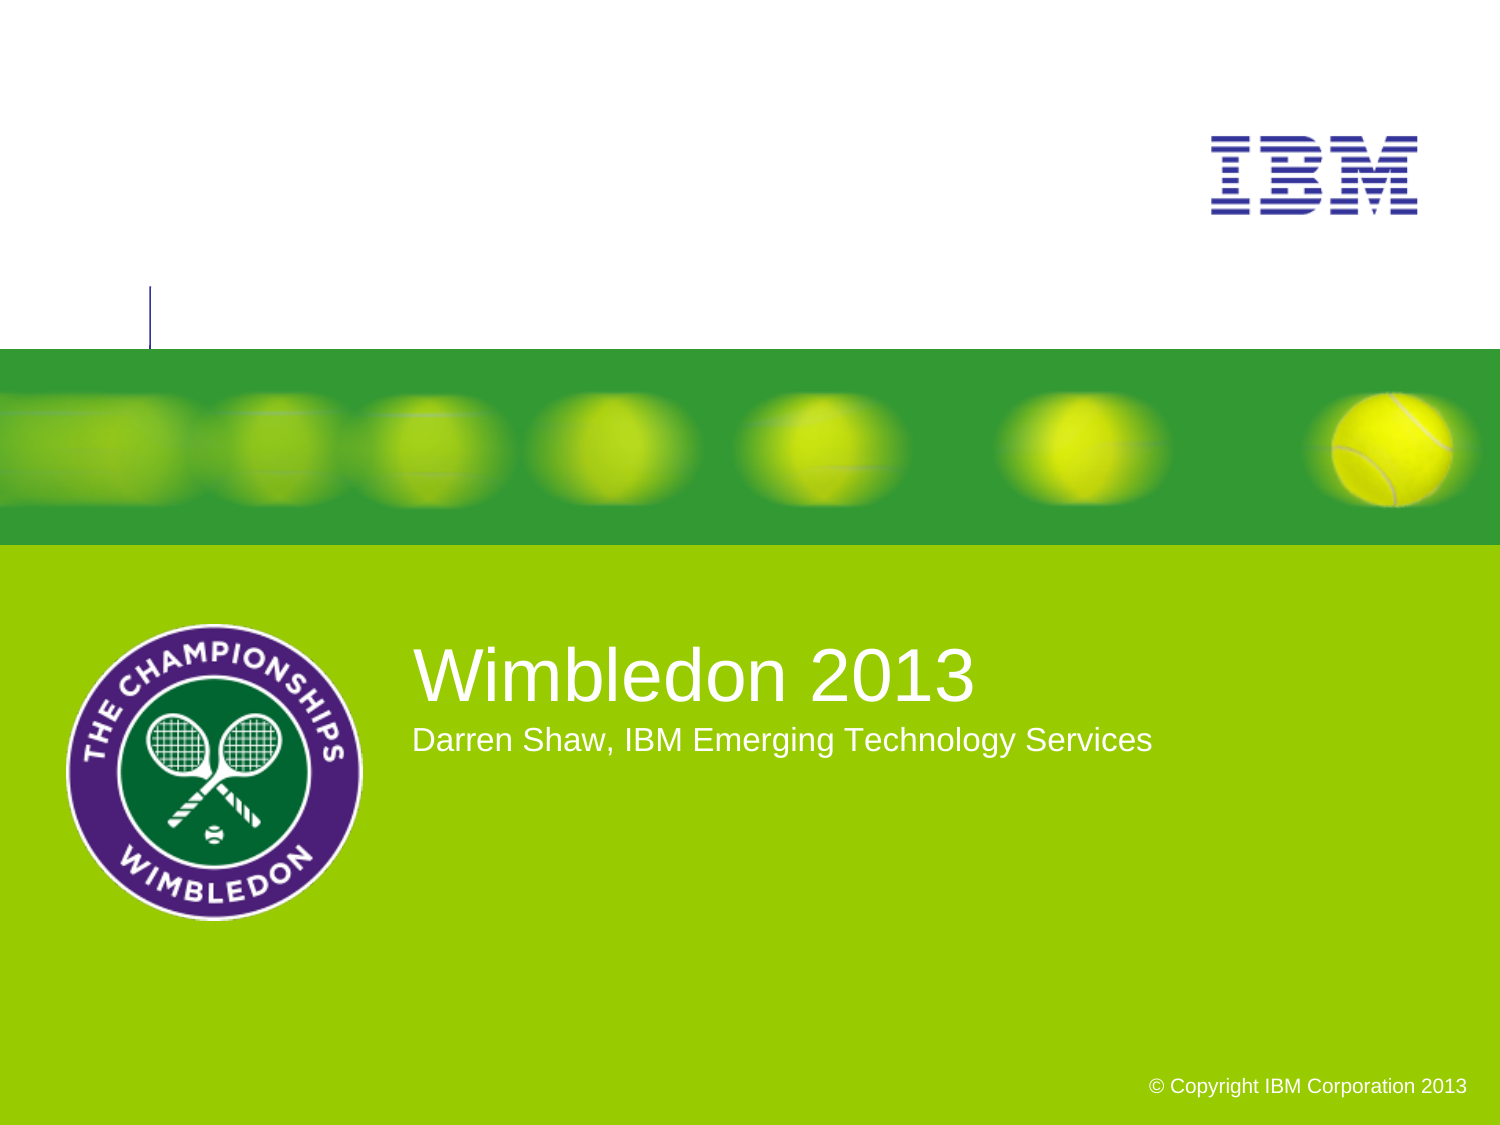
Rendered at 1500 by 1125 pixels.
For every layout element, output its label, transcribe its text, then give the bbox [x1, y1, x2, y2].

picture [1200, 121, 1430, 225]
title Wimbledon 2013 [413, 625, 1393, 721]
text_box Darren Shaw, IBM Emerging Technology Services [397, 710, 1164, 766]
picture [66, 624, 363, 921]
